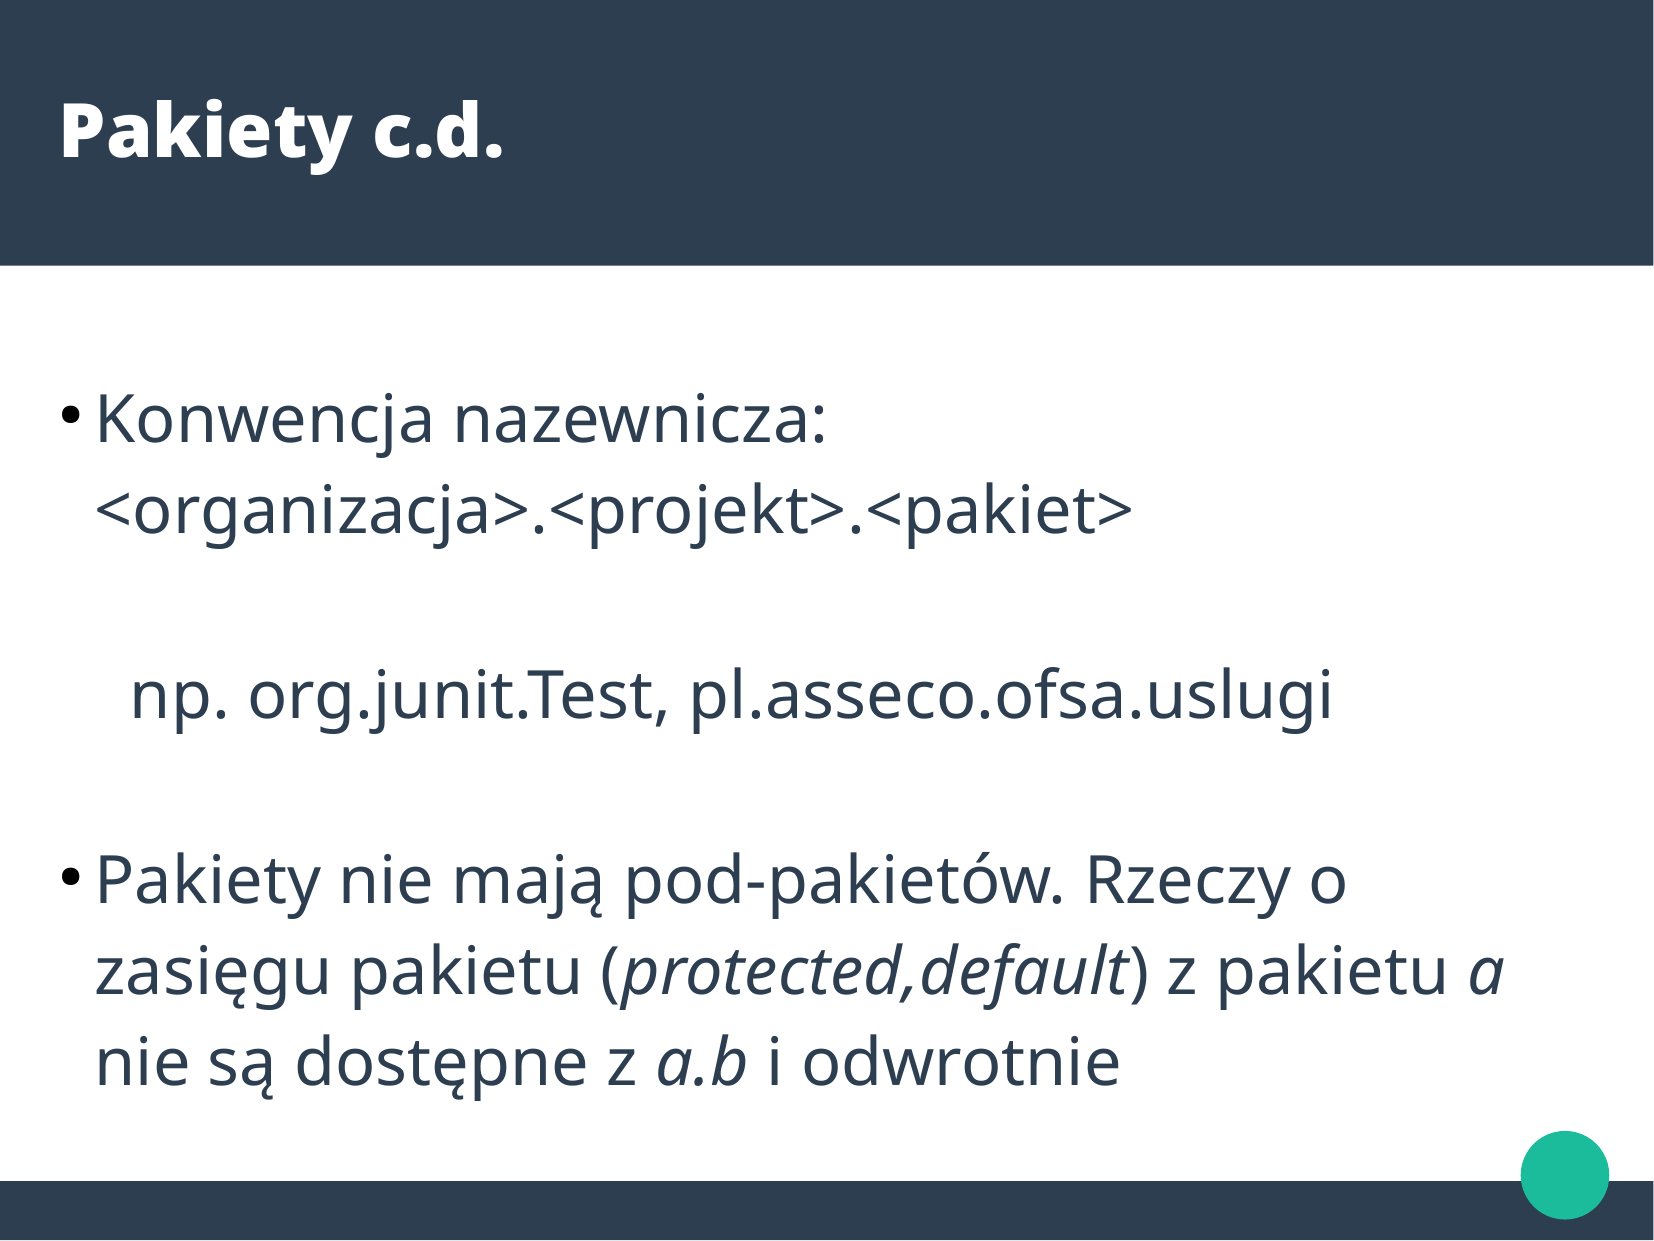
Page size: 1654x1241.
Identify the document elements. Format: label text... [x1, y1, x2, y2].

subtitle Konwencja nazewnicza: <organizacja>.<projekt>.<pakiet> np. org.junit.Test, pl.asseco.ofsa.uslugi Pakiety nie mają pod-pakietów. Rzeczy o zasięgu pakietu (protected,default) z pakietu a nie są dostępne z a.b i odwrotnie [59, 324, 1595, 1152]
title Pakiety c.d. [59, 24, 1595, 232]
